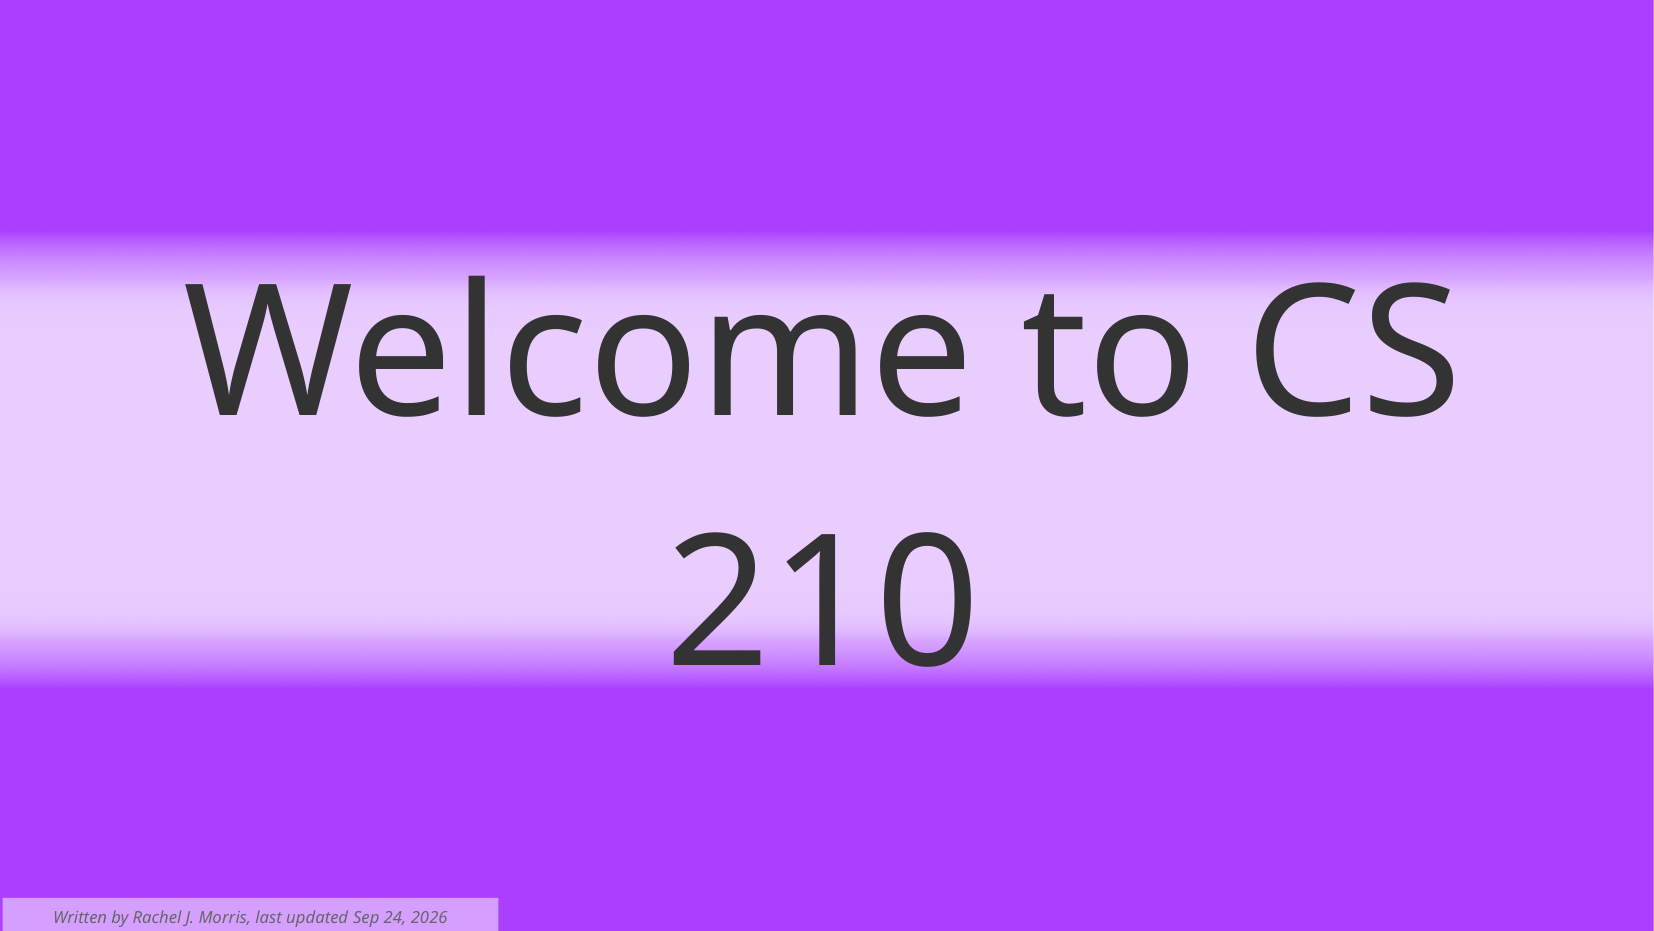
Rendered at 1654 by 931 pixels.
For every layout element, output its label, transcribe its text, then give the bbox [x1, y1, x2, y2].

text_box Written by Rachel J. Morris, last updated Jun 20, 2017 [2, 900, 499, 931]
title Welcome to CS 210 [64, 60, 1582, 879]
picture [0, 0, 1654, 931]
